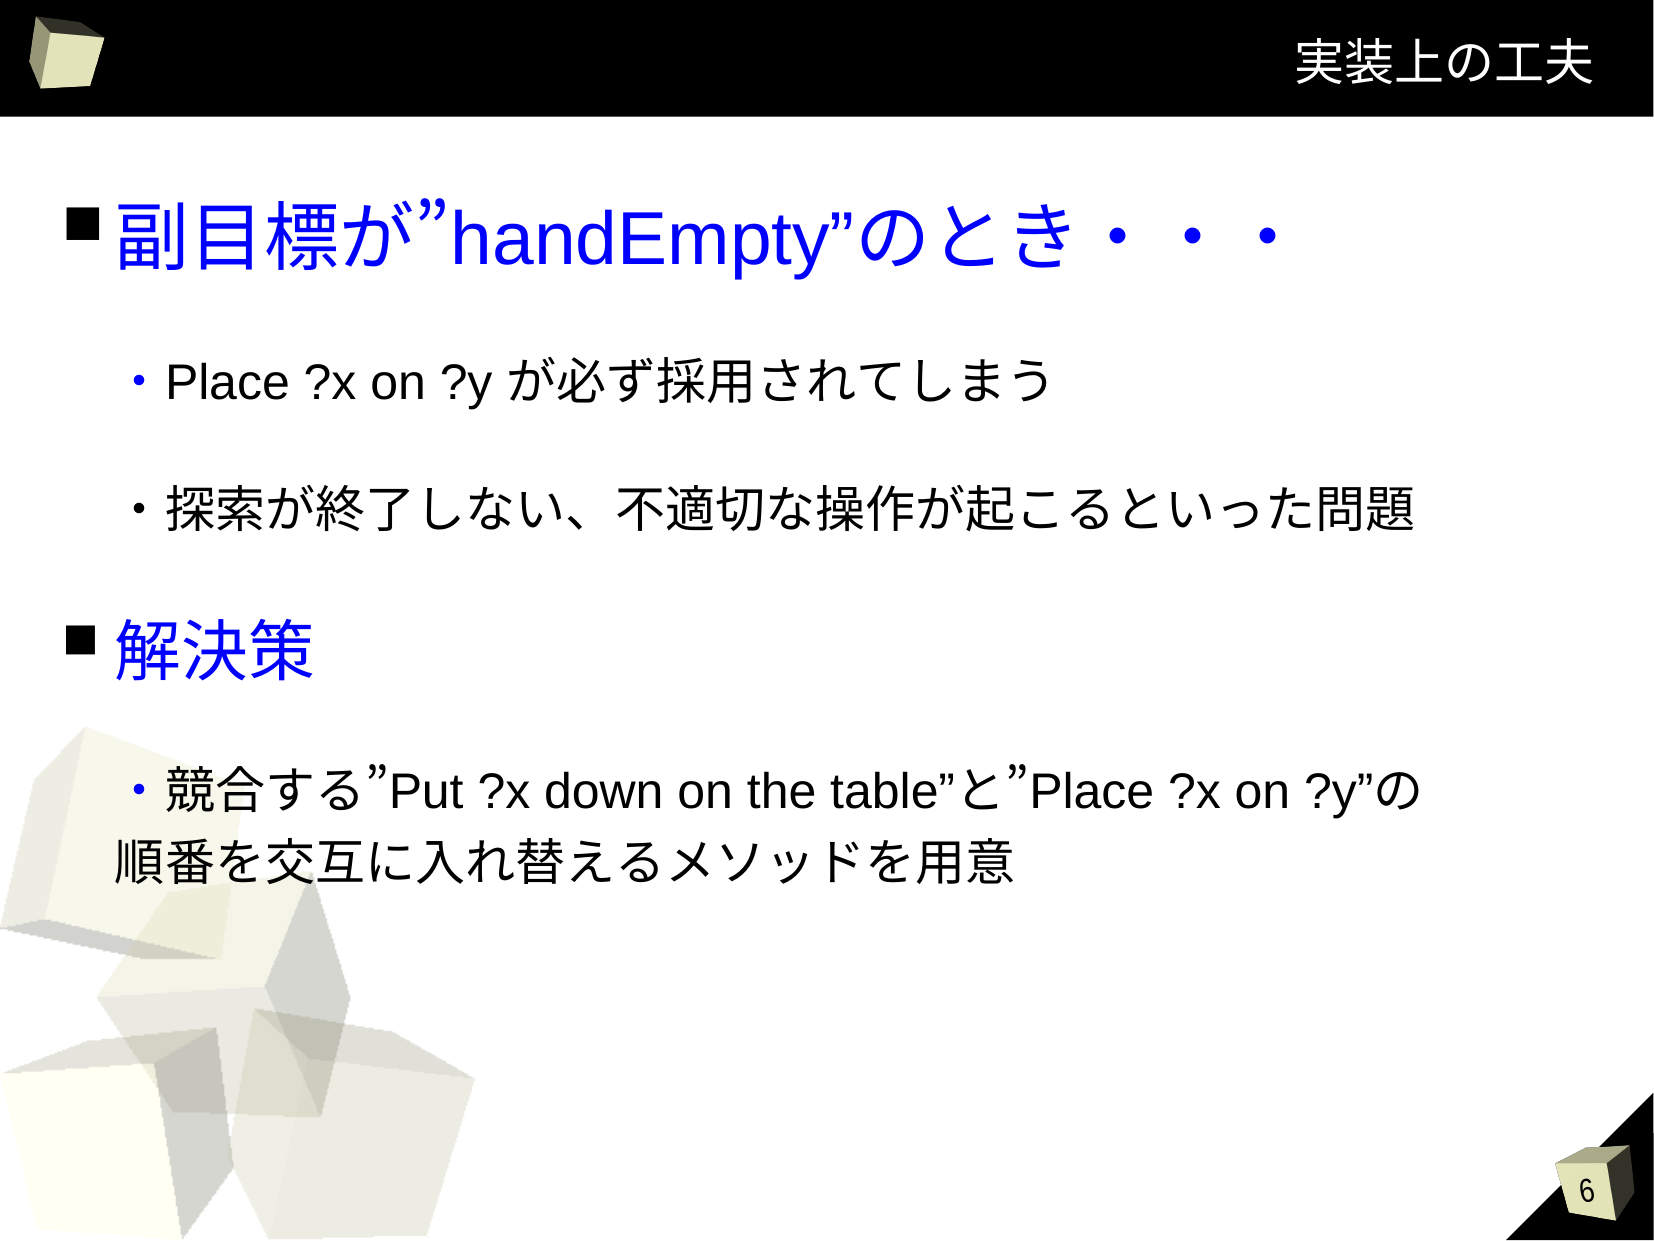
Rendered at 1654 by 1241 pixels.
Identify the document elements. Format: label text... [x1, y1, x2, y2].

title 実装上の工夫 [118, 0, 1595, 119]
picture [0, 726, 477, 1241]
list 副目標が”handEmpty”のとき・・・ ・Place ?x on ?y が必ず採用されてしまう ・探索が終了しない、不適切な操作が起こるといった問題 解決策 ・競合する”Put ?x down on the table”と”Place ?x on ?y”の 順番を交互に入れ替えるメソッドを用意 [44, 177, 1611, 1214]
